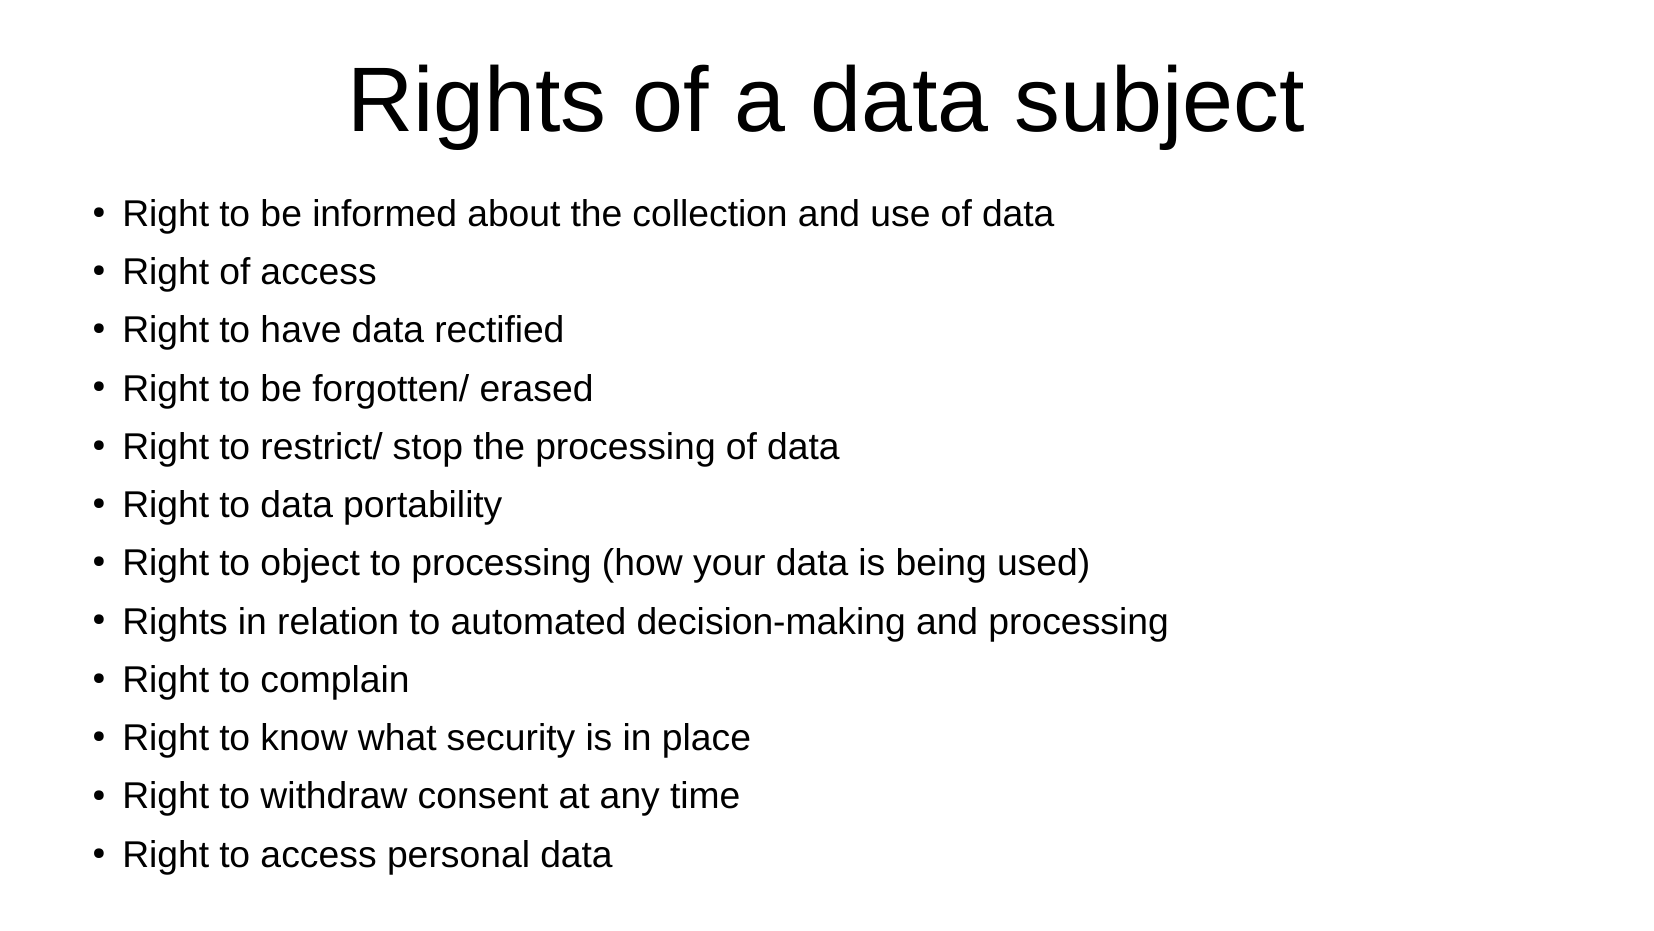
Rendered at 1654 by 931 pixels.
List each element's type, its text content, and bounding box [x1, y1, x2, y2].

title Rights of a data subject [82, 21, 1571, 178]
list Right to be informed about the collection and use of data Right of access Right to have data rectified Right to be forgotten/ erased Right to restrict/ stop the processing of data Right to data portability Right to object to processing (how your data is being used) Rights in relation to automated decision-making and processing Right to complain Right to know what security is in place Right to withdraw consent at any time Right to access personal data [82, 192, 1625, 886]
